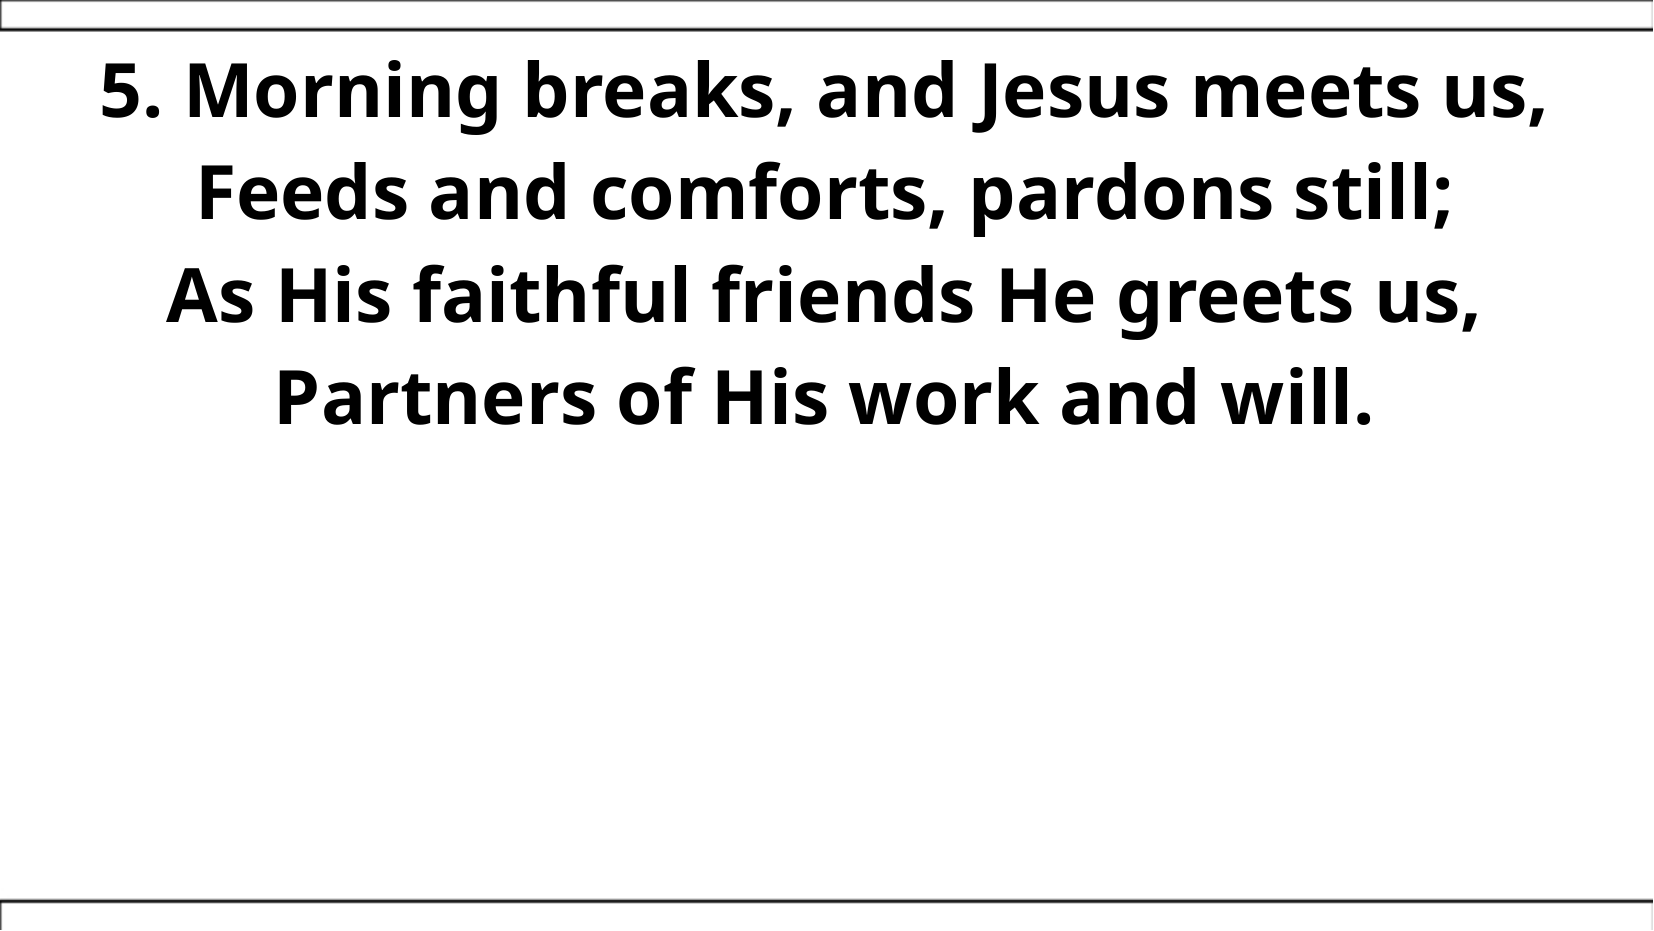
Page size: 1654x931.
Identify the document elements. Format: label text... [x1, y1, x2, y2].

picture [0, 0, 1653, 930]
text_box 5. Morning breaks, and Jesus meets us, Feeds and comforts, pardons still; As His faithful friends He greets us, Partners of His work and will. [75, 30, 1576, 445]
